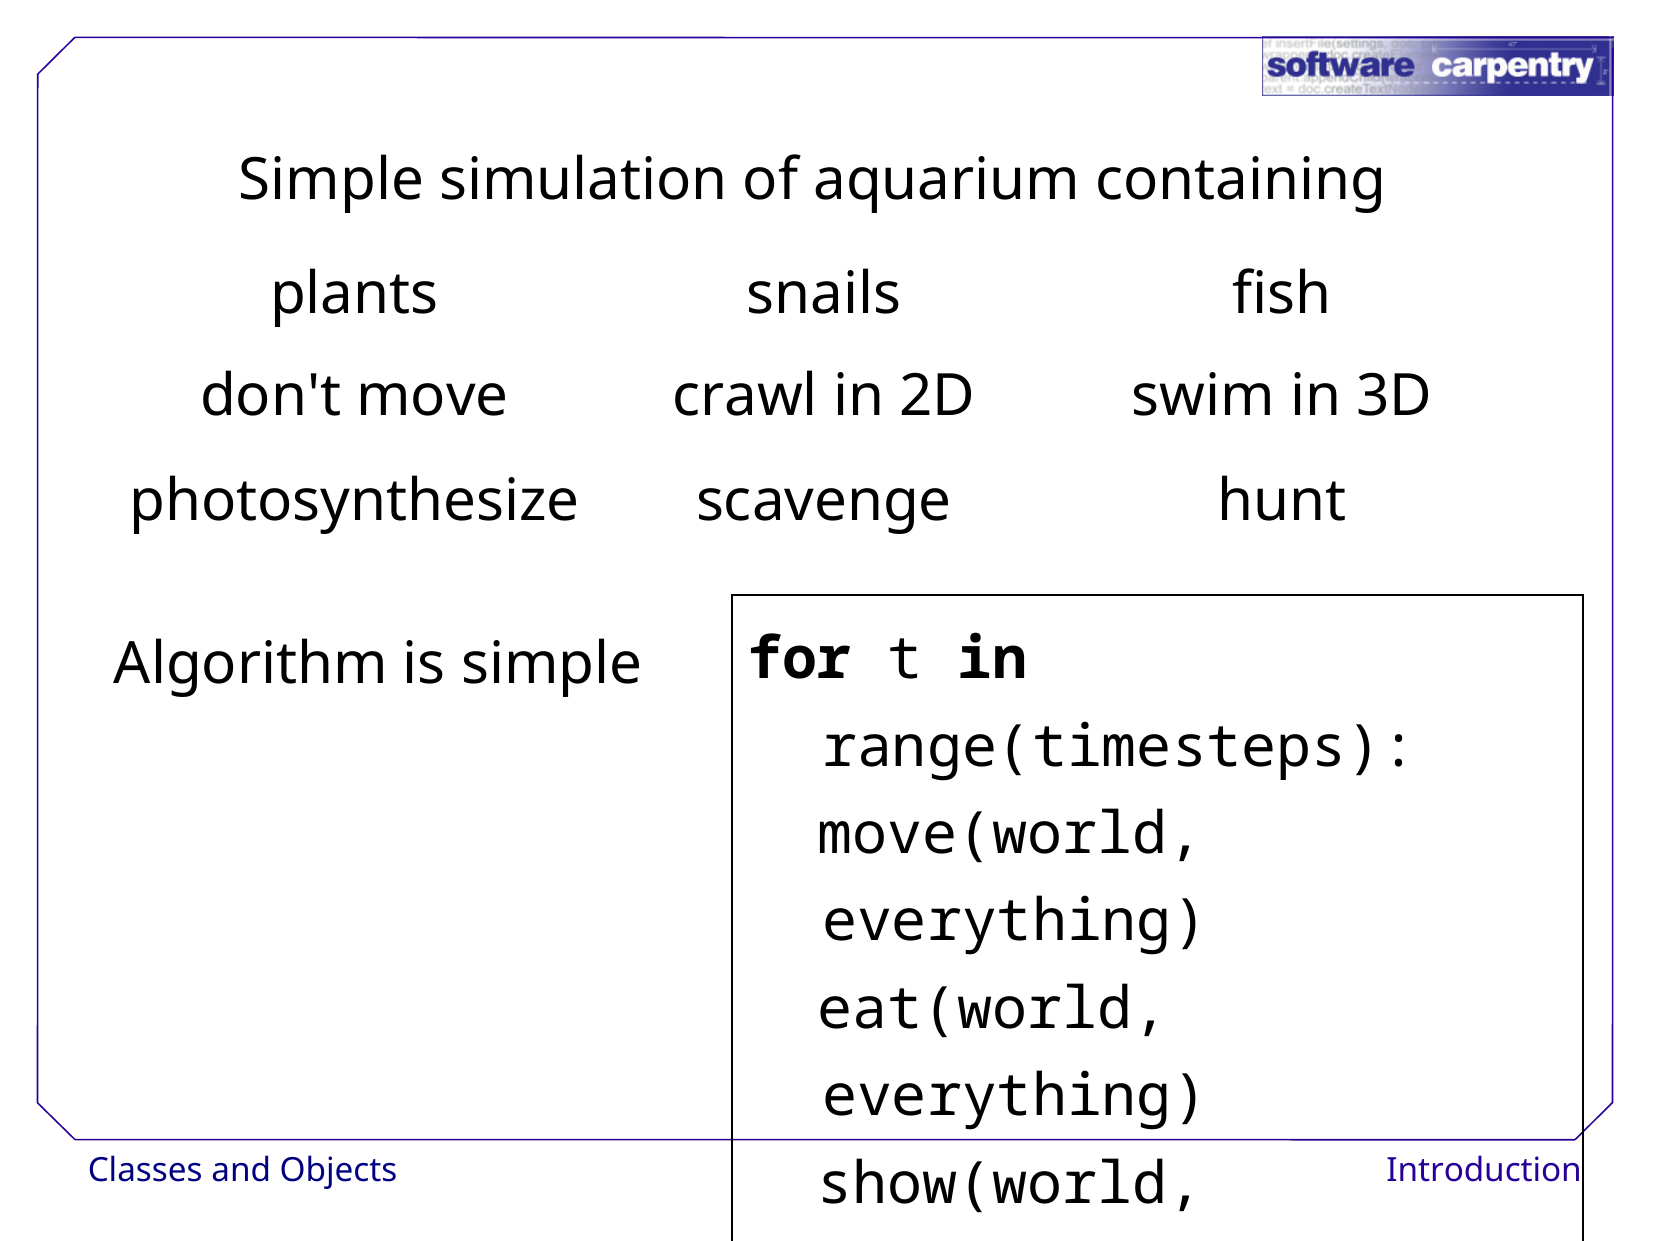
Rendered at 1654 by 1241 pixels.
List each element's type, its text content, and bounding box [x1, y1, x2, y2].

picture [1262, 36, 1614, 96]
table_cell swim in 3D [1047, 355, 1517, 461]
table_header Simple simulation of aquarium containing [109, 140, 1517, 254]
table_cell scavenge [600, 461, 1047, 575]
table_cell fish [1047, 254, 1517, 355]
table_cell hunt [1047, 461, 1517, 575]
table_cell photosynthesize [109, 461, 600, 575]
table_cell don't move [109, 355, 600, 461]
text_box for t in range(timesteps): move(world, everything) eat(world, everything) show(world, everything) [732, 594, 1583, 1241]
table_cell crawl in 2D [600, 355, 1047, 461]
text_box Algorithm is simple [99, 582, 1101, 1018]
table_cell plants [109, 254, 600, 355]
table_cell snails [600, 254, 1047, 355]
